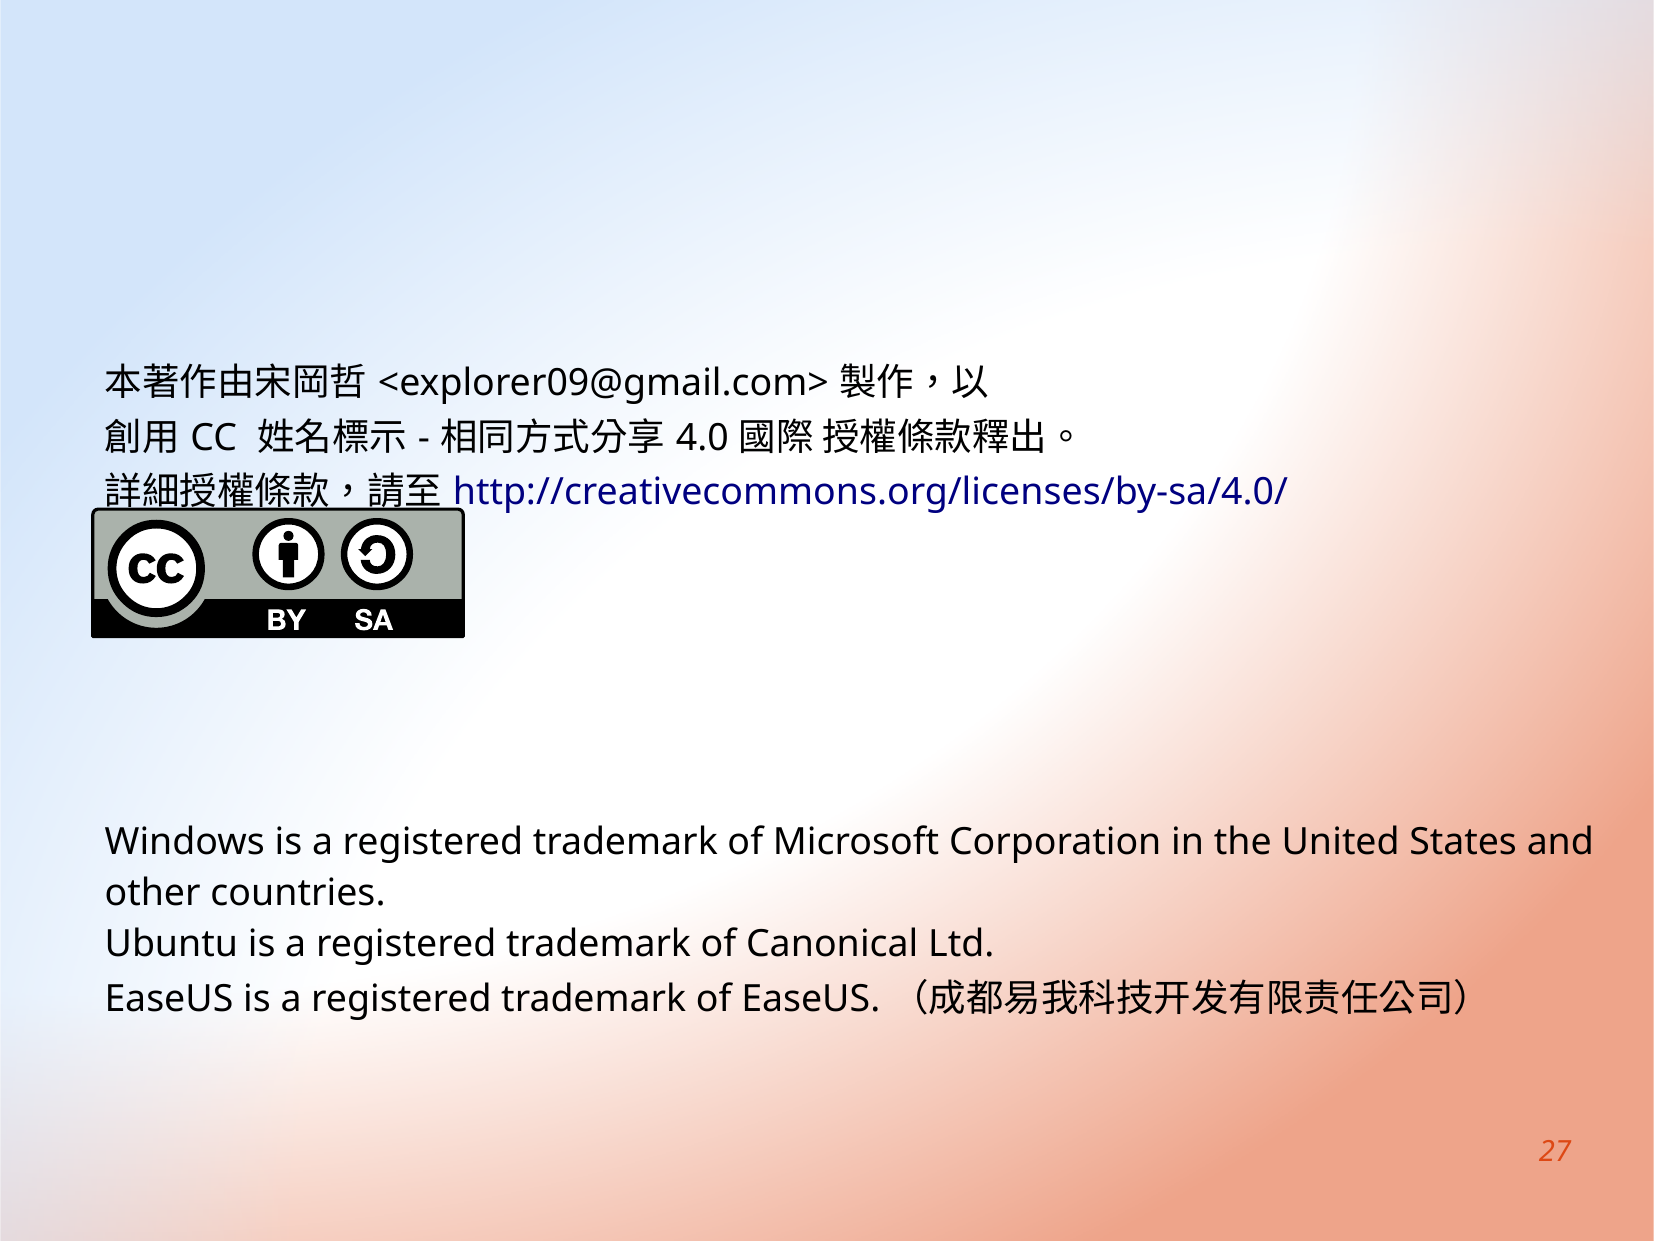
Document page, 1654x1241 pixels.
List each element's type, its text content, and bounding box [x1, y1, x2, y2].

text_box 本著作由宋岡哲<explorer09@gmail.com>製作，以 創用CC 姓名標示-相同方式分享4.0國際 授權條款釋出。 詳細授權條款，請至http://creativecommons.org/licenses/by-sa/4.0/ [89, 345, 1278, 493]
text_box Windows is a registered trademark of Microsoft Corporation in the United States and other countries. Ubuntu is a registered trademark of Canonical Ltd. EaseUS is a registered trademark of EaseUS.（成都易我科技开发有限责任公司） [89, 807, 1561, 994]
picture [0, 0, 1654, 1241]
